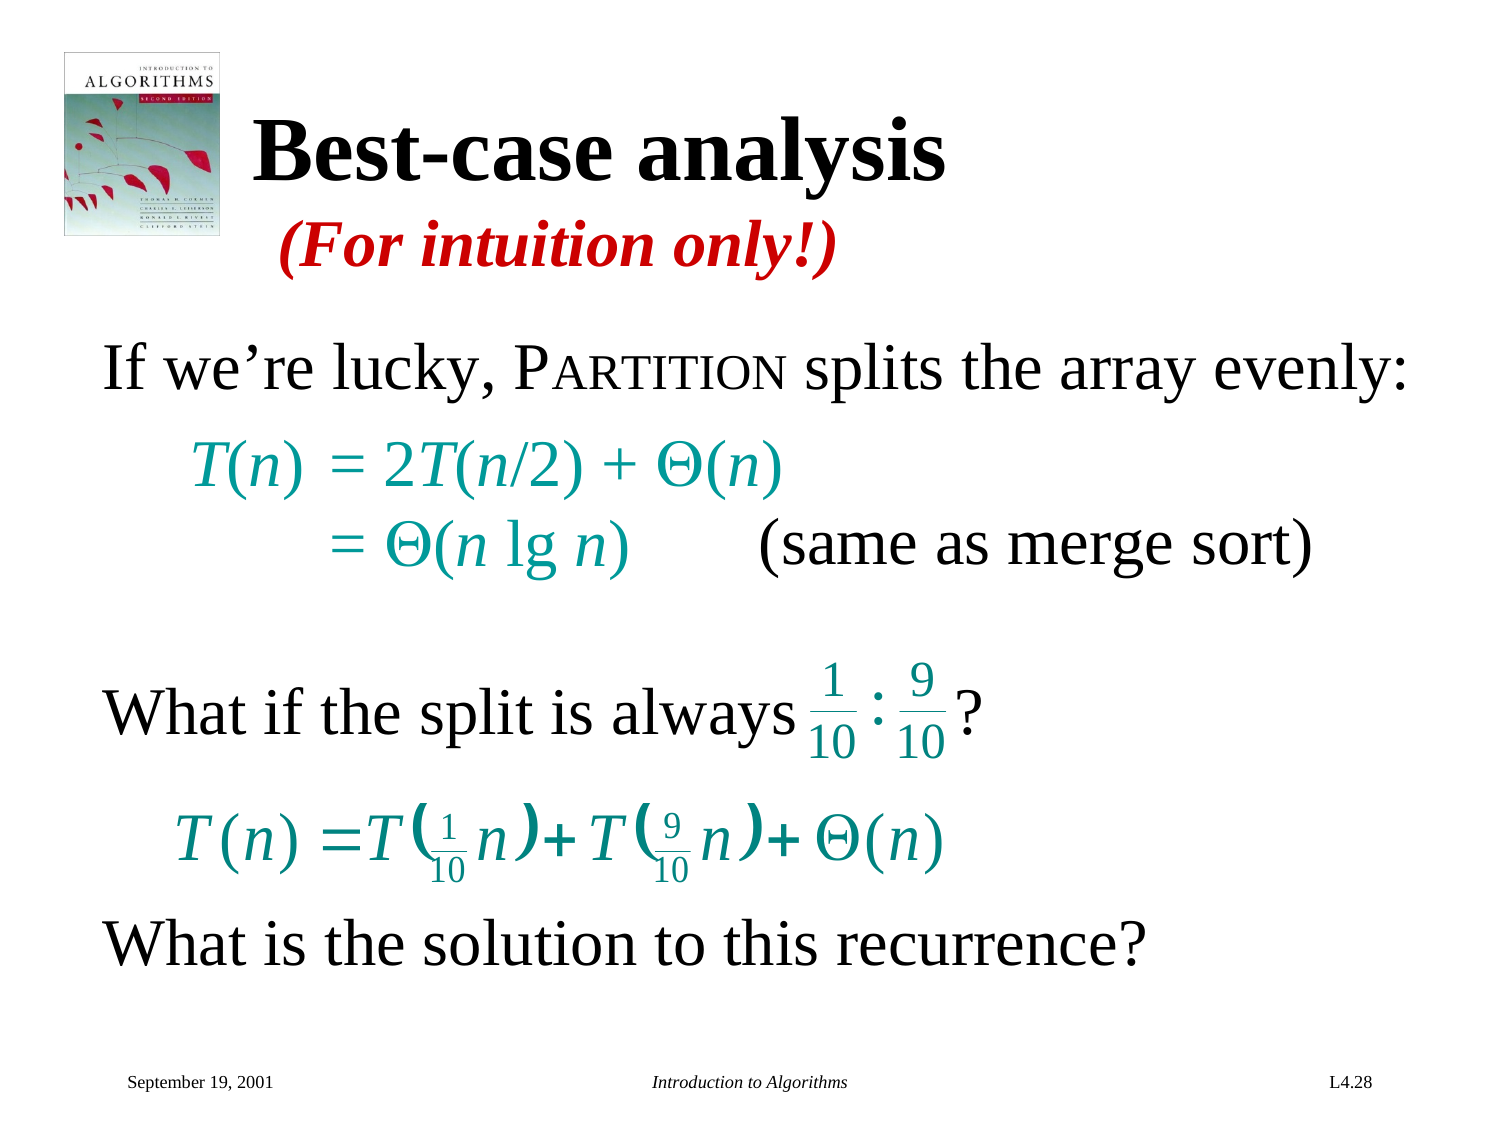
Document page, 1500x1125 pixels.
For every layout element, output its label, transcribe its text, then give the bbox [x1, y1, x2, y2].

text_box (same as merge sort) [744, 489, 1330, 586]
text_box (For intuition only!) [262, 192, 930, 288]
text_box Introduction to Algorithms [512, 1062, 988, 1101]
text_box What if the split is always [87, 659, 806, 756]
text_box L4.<number> [1074, 1062, 1388, 1101]
picture [64, 52, 220, 236]
text_box T(n) = 2T(n/2) + (n) = (n lg n) [174, 412, 799, 588]
text_box ? [940, 659, 1000, 756]
text_box September 19, 2001 [112, 1062, 426, 1101]
title Best-case analysis [237, 49, 1475, 238]
chart [174, 803, 946, 887]
text_box If we’re lucky, PARTITION splits the array evenly: [87, 315, 1427, 412]
text_box What is the solution to this recurrence? [87, 890, 1165, 986]
chart [806, 652, 951, 763]
